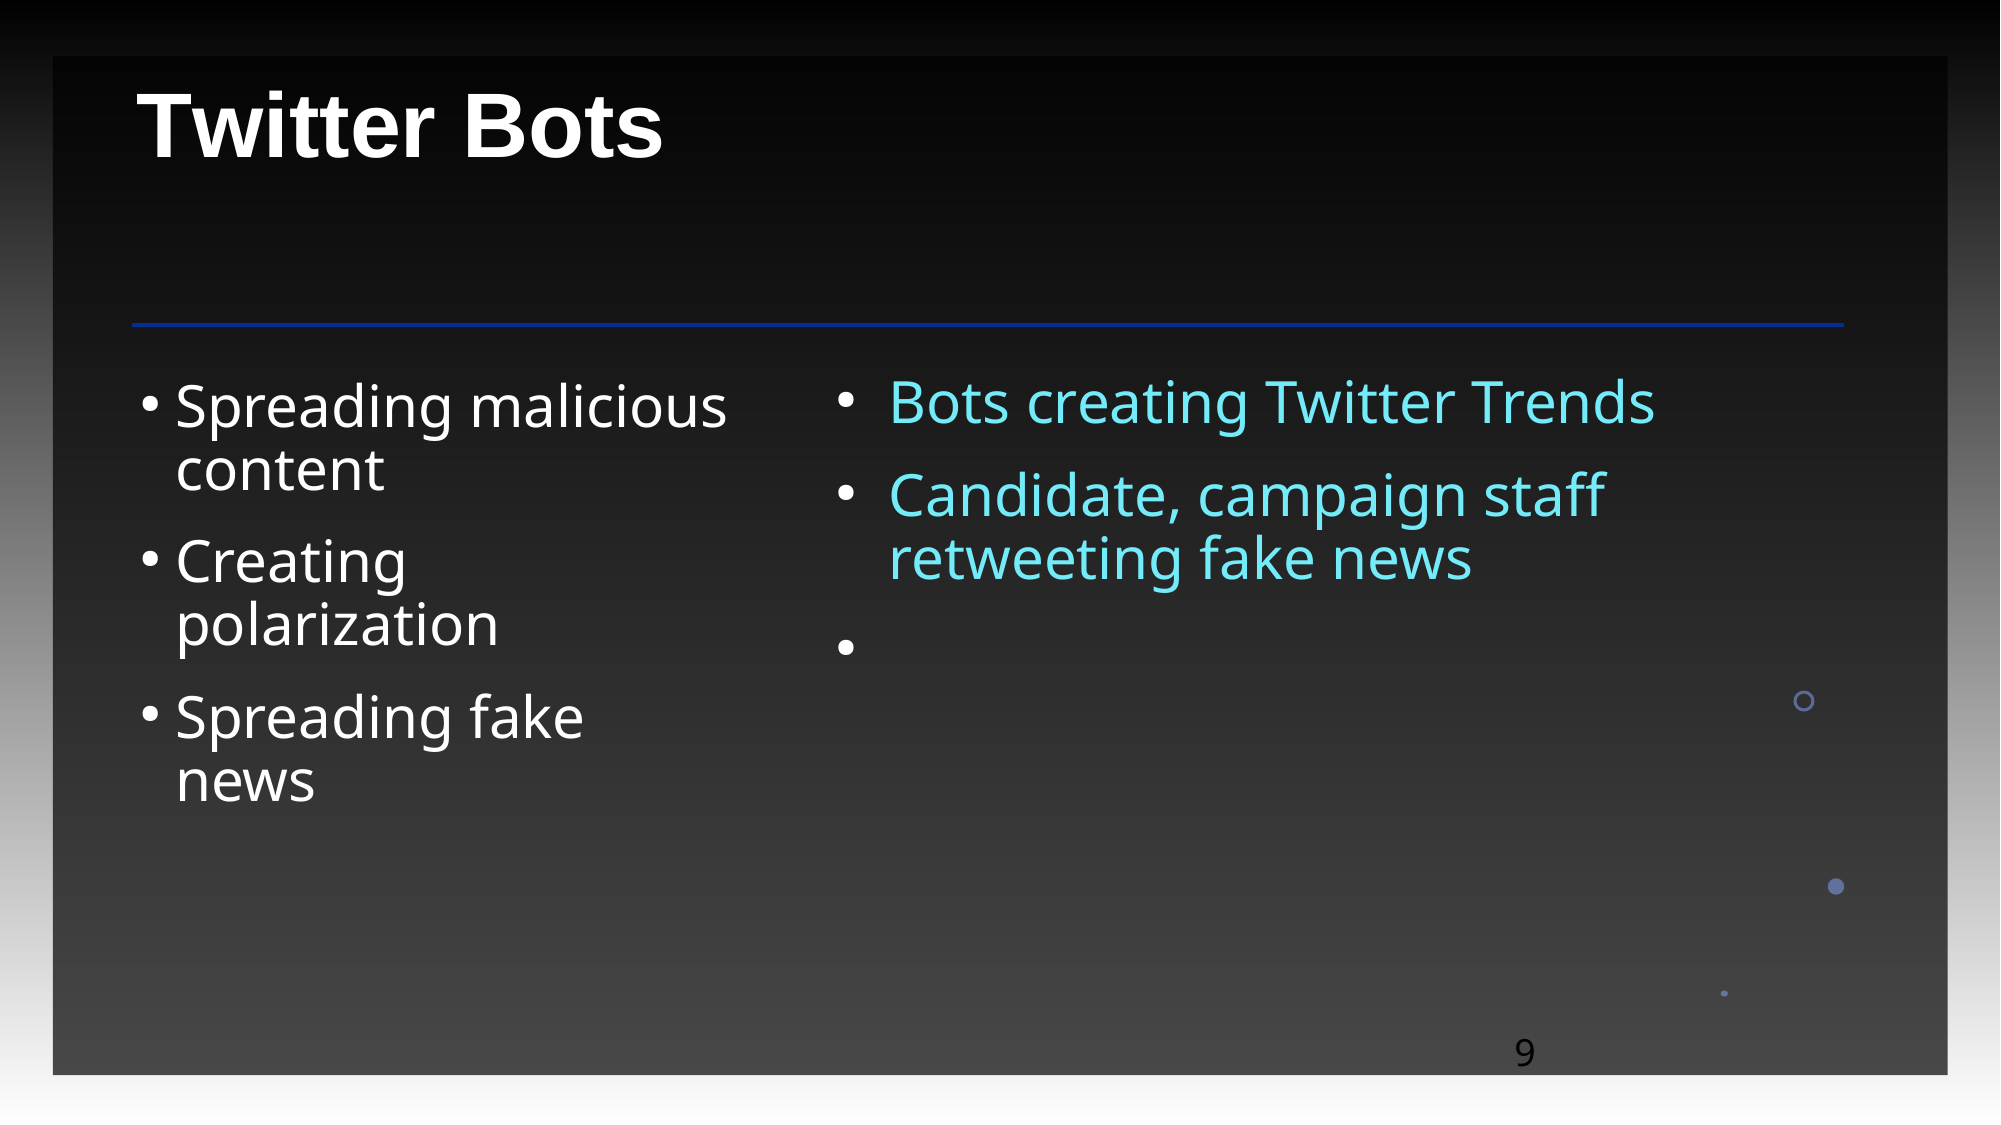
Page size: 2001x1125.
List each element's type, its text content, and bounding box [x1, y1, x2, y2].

list Bots creating Twitter Trends Candidate, campaign staff retweeting fake news [803, 366, 1840, 977]
slide_number <number> [1499, 1021, 1950, 1082]
title Twitter Bots [121, 70, 1845, 289]
list Spreading malicious content Creating polarization Spreading fake news [124, 369, 745, 981]
